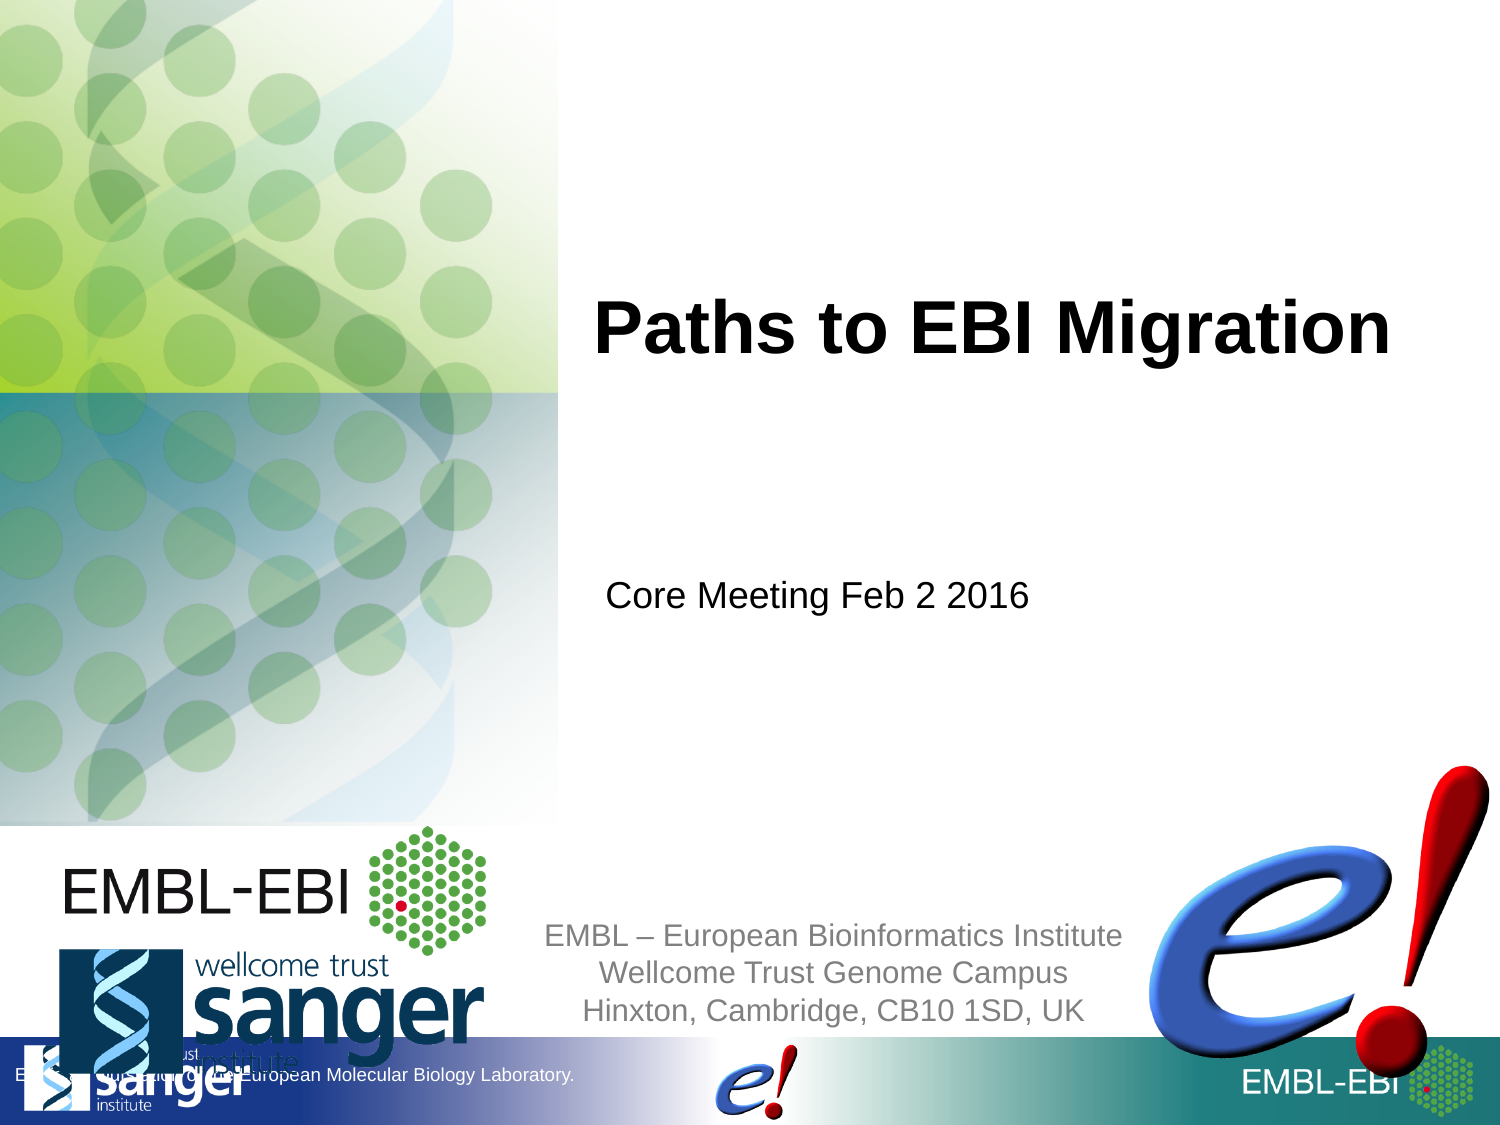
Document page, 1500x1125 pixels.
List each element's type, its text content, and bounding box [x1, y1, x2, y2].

text_box EMBL – European Bioinformatics Institute Wellcome Trust Genome Campus Hinxton, Cambridge, CB10 1SD, UK [452, 811, 1216, 1125]
text_box Core Meeting Feb 2 2016 [590, 566, 1061, 637]
text_box Paths to EBI Migration [578, 271, 1490, 414]
picture [1137, 756, 1500, 1125]
picture [0, 0, 558, 1125]
